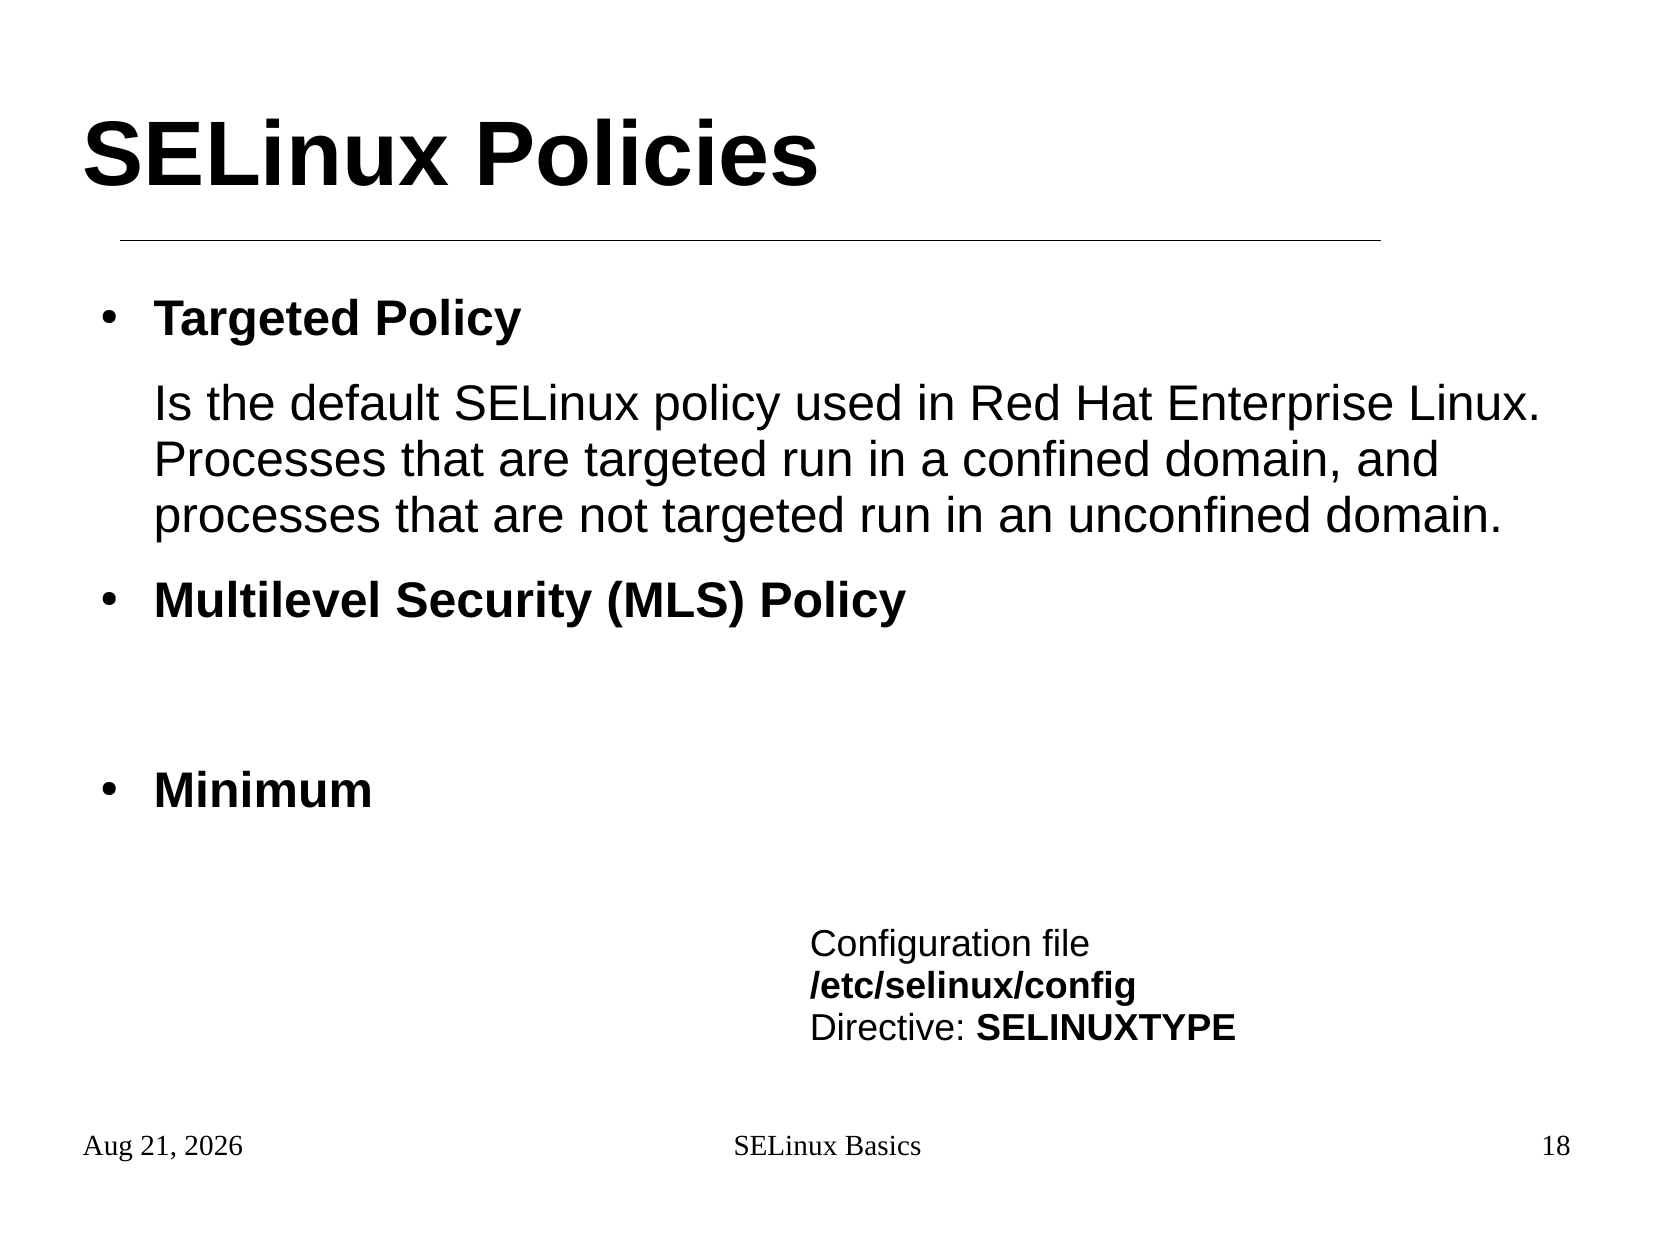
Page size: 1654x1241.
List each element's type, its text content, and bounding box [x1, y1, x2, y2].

list Targeted Policy Is the default SELinux policy used in Red Hat Enterprise Linux. Processes that are targeted run in a confined domain, and processes that are not targeted run in an unconfined domain. Multilevel Security (MLS) Policy Minimum [82, 290, 1571, 1010]
title SELinux Policies [82, 94, 1264, 213]
text_box Configuration file /etc/selinux/config Directive: SELINUXTYPE [795, 915, 1261, 1056]
